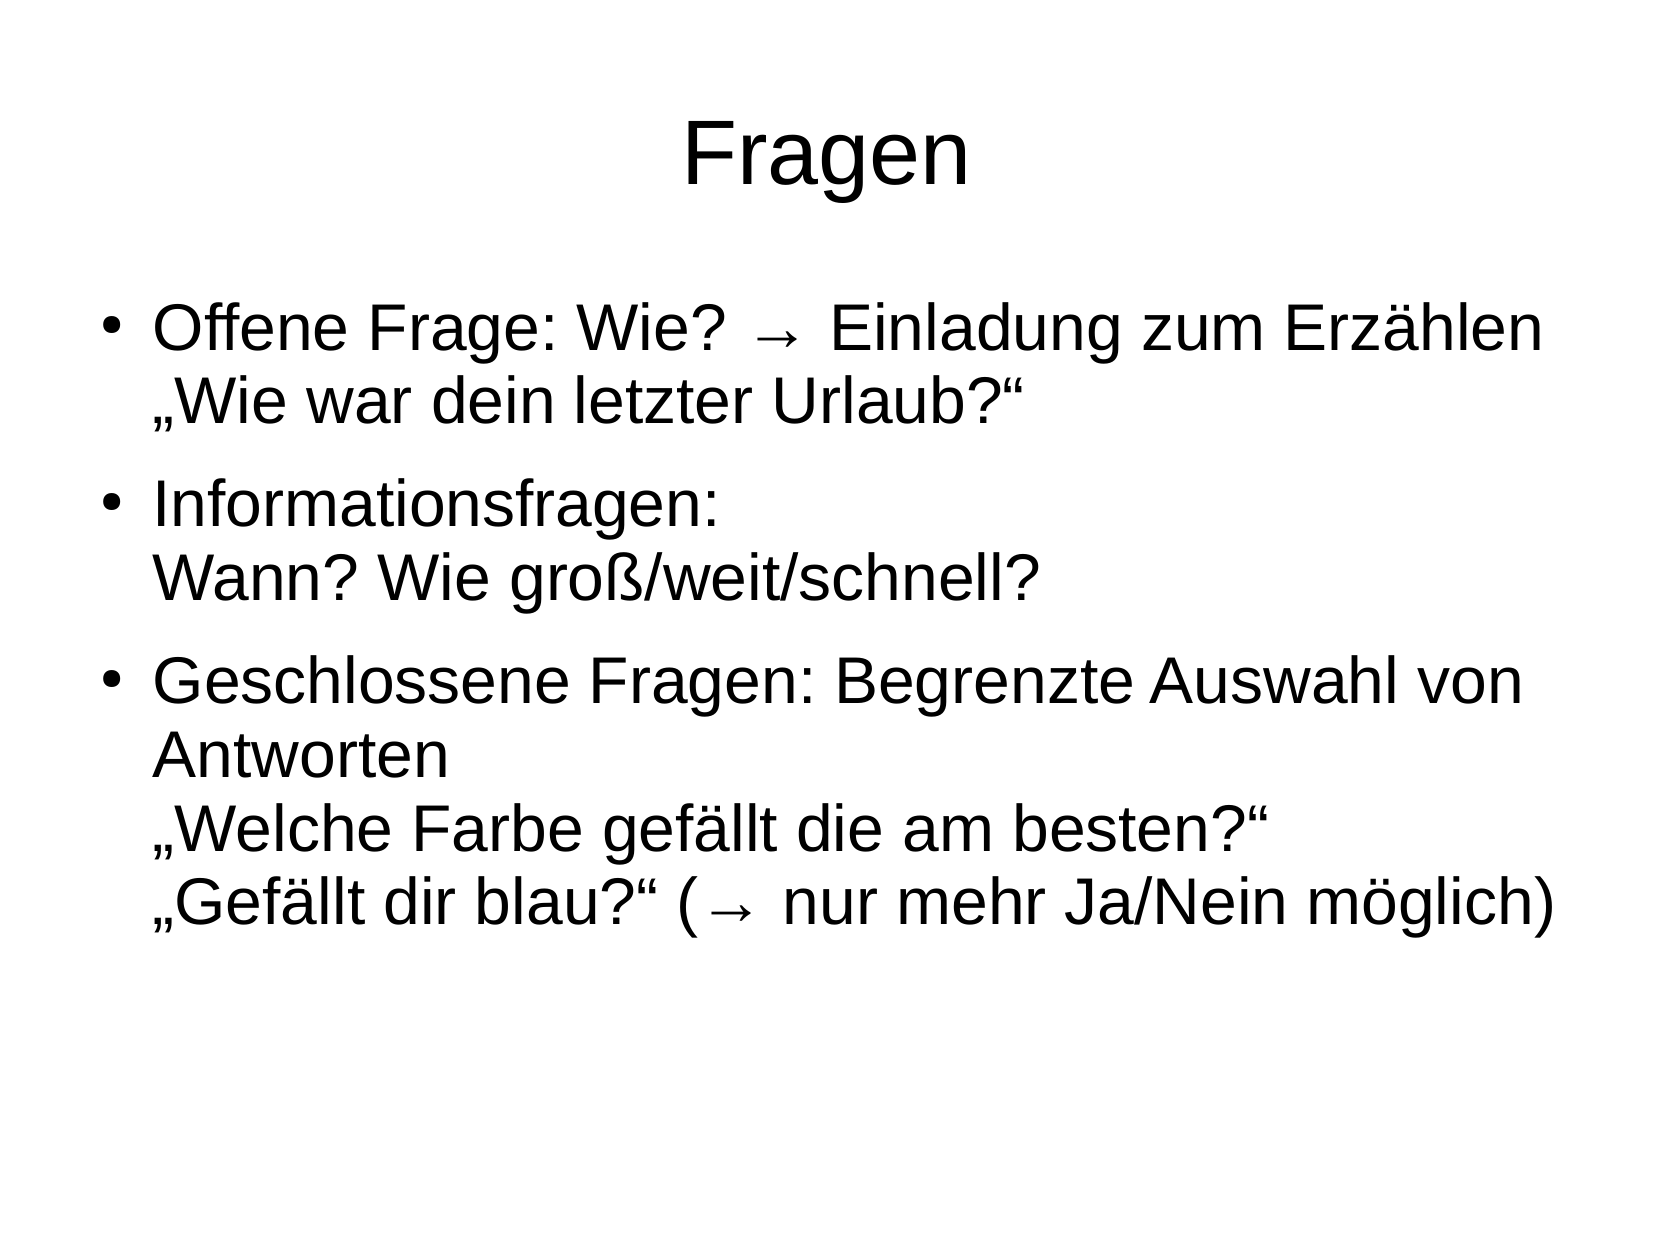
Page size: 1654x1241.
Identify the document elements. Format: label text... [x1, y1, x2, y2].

list Offene Frage: Wie? → Einladung zum Erzählen „Wie war dein letzter Urlaub?“ Informationsfragen: Wann? Wie groß/weit/schnell? Geschlossene Fragen: Begrenzte Auswahl von Antworten „Welche Farbe gefällt die am besten?“ „Gefällt dir blau?“ (→ nur mehr Ja/Nein möglich) [82, 290, 1571, 1010]
title Fragen [82, 49, 1571, 257]
